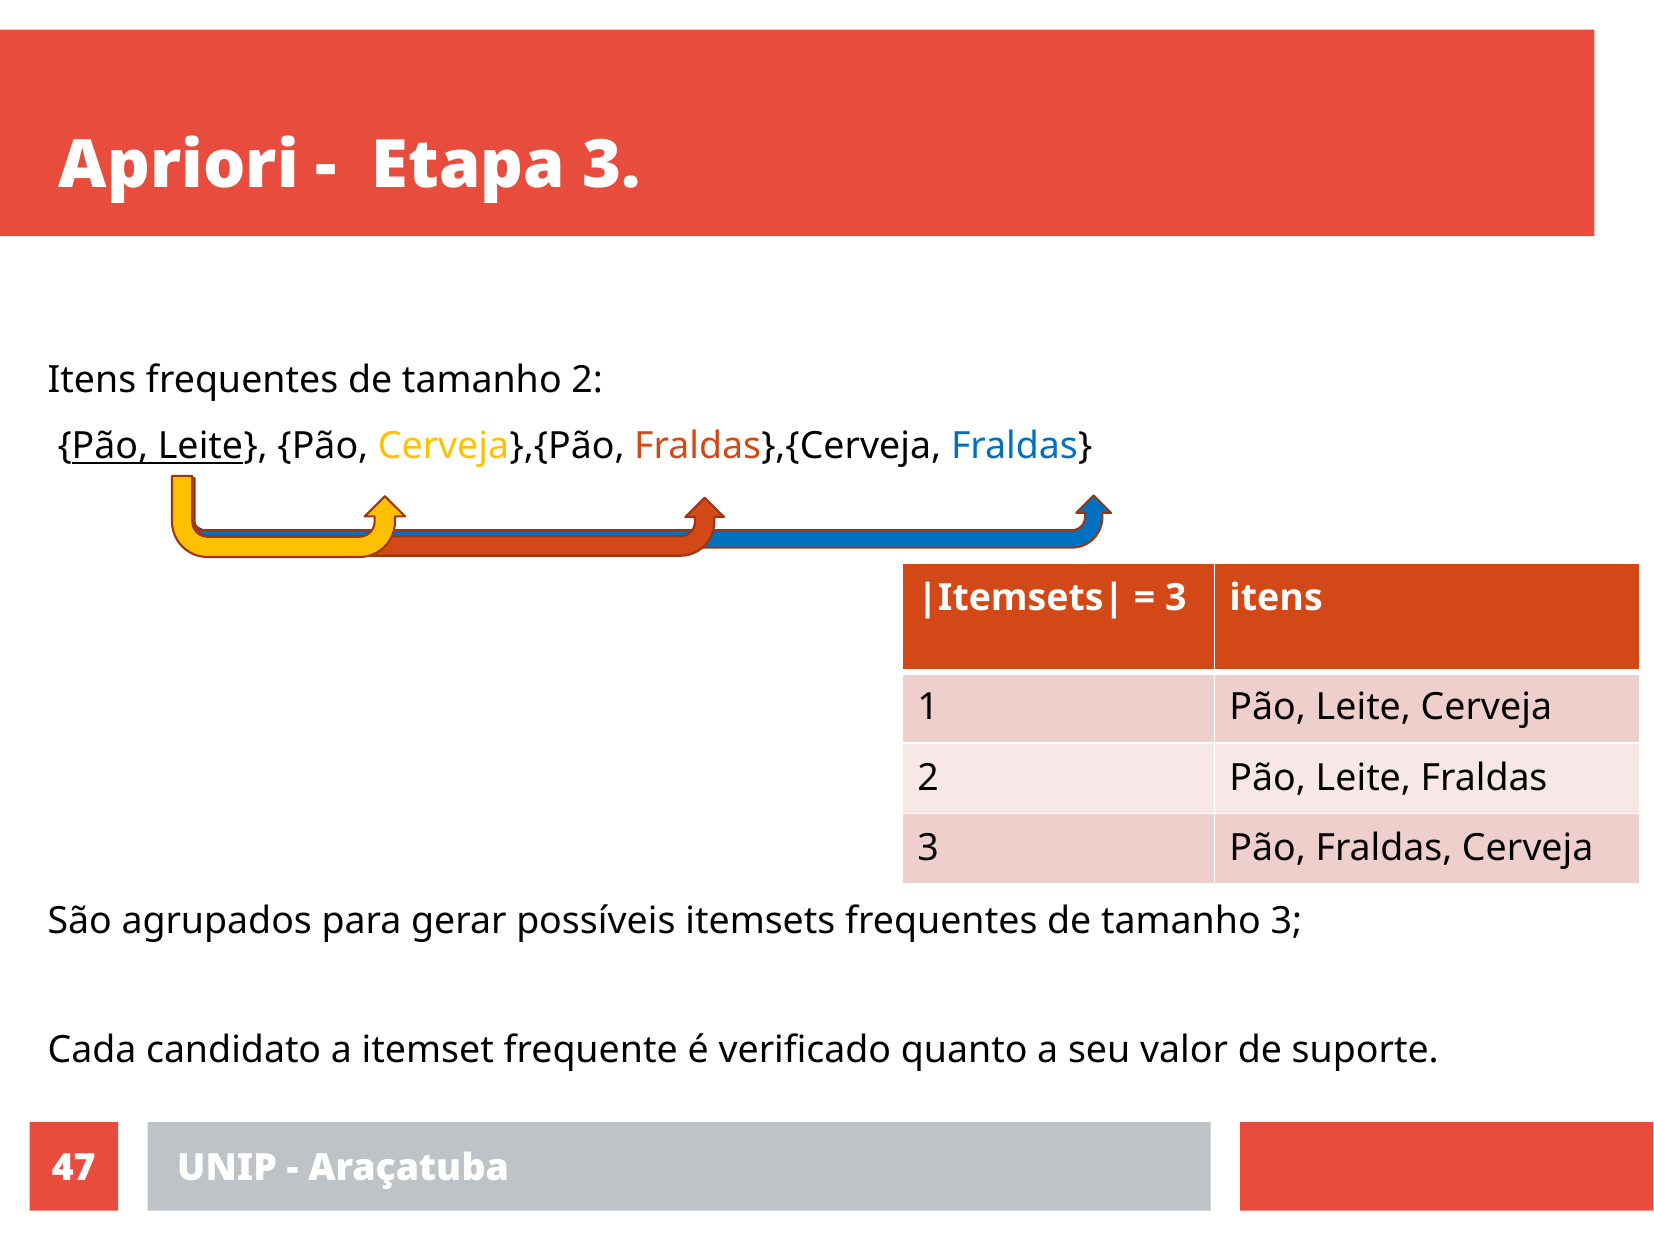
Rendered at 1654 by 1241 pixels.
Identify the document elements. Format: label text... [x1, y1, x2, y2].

title Apriori - Etapa 3. [59, 59, 1595, 207]
table_header itens [1215, 564, 1639, 669]
table_cell 3 [903, 814, 1214, 883]
table_cell 1 [903, 675, 1214, 742]
table_cell Pão, Leite, Fraldas [1215, 744, 1639, 813]
table_cell Pão, Leite, Cerveja [1215, 675, 1639, 742]
table_header |Itemsets| = 3 [903, 564, 1214, 669]
table_cell Pão, Fraldas, Cerveja [1215, 814, 1639, 883]
text_box [171, 475, 1112, 558]
table_cell 2 [903, 744, 1214, 813]
list Itens frequentes de tamanho 2: {Pão, Leite}, {Pão, Cerveja},{Pão, Fraldas},{Cerveja, Fraldas} São agrupados para gerar possíveis itemsets frequentes de tamanho 3; Cada candidato a itemset frequente é verificado quanto a seu valor de suporte. [27, 348, 1654, 1085]
